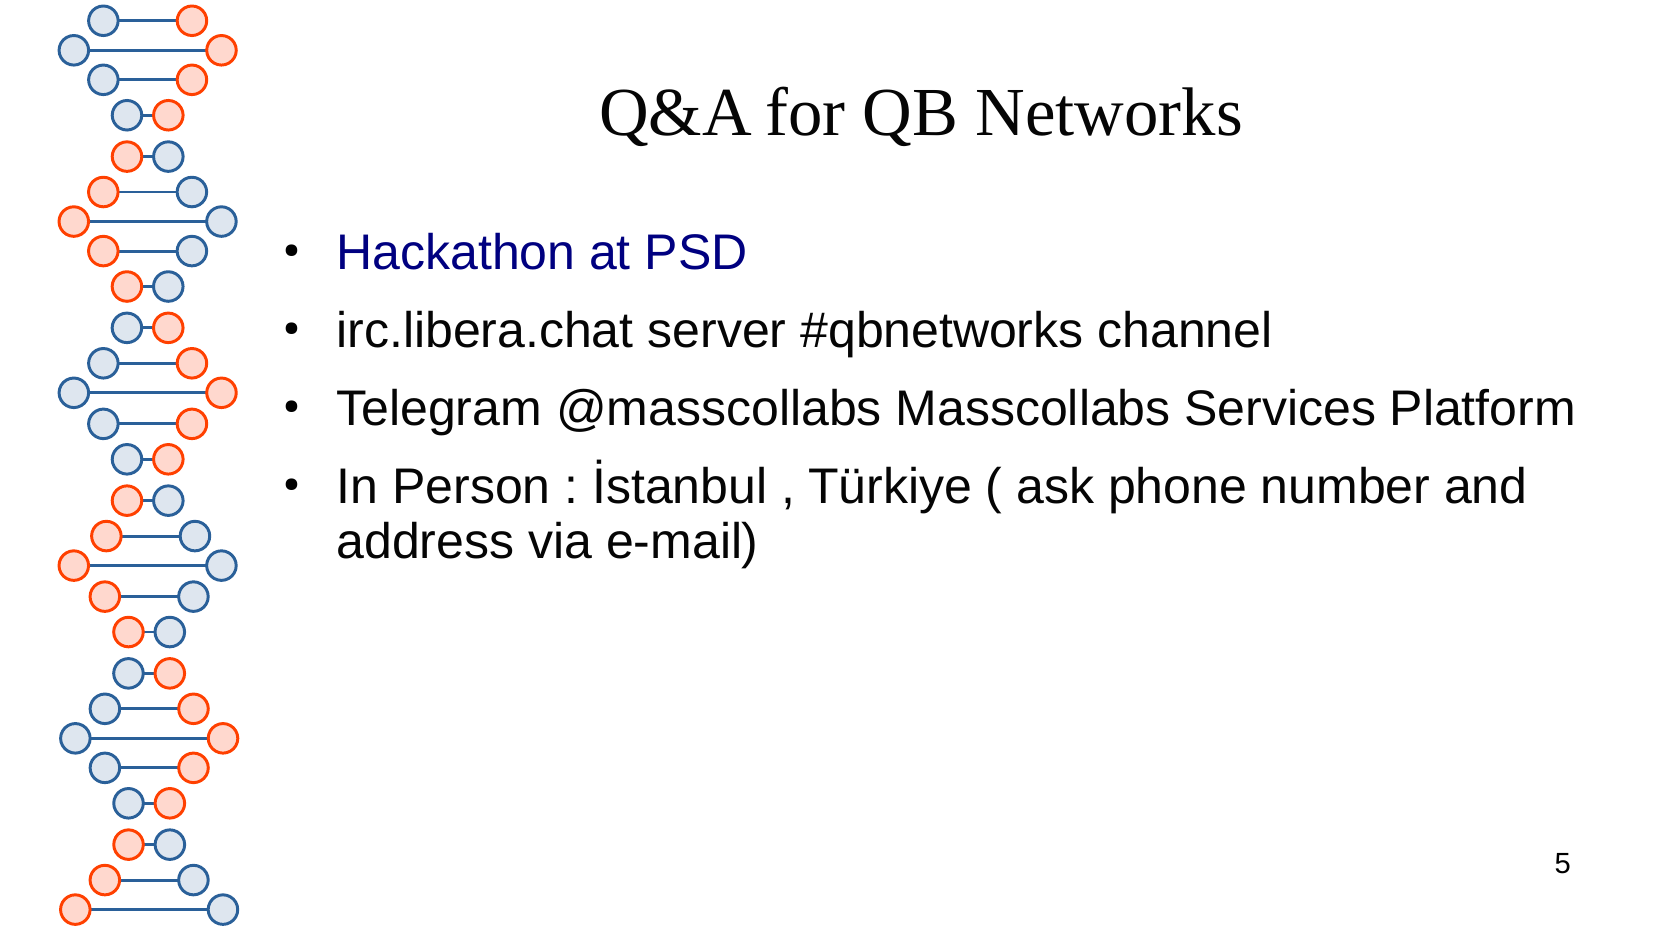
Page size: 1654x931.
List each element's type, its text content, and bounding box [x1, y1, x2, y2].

title Q&A for QB Networks [265, 35, 1595, 189]
list Hackathon at PSD irc.libera.chat server #qbnetworks channel Telegram @masscollabs Masscollabs Services Platform In Person : İstanbul , Türkiye ( ask phone number and address via e-mail) [265, 224, 1595, 764]
